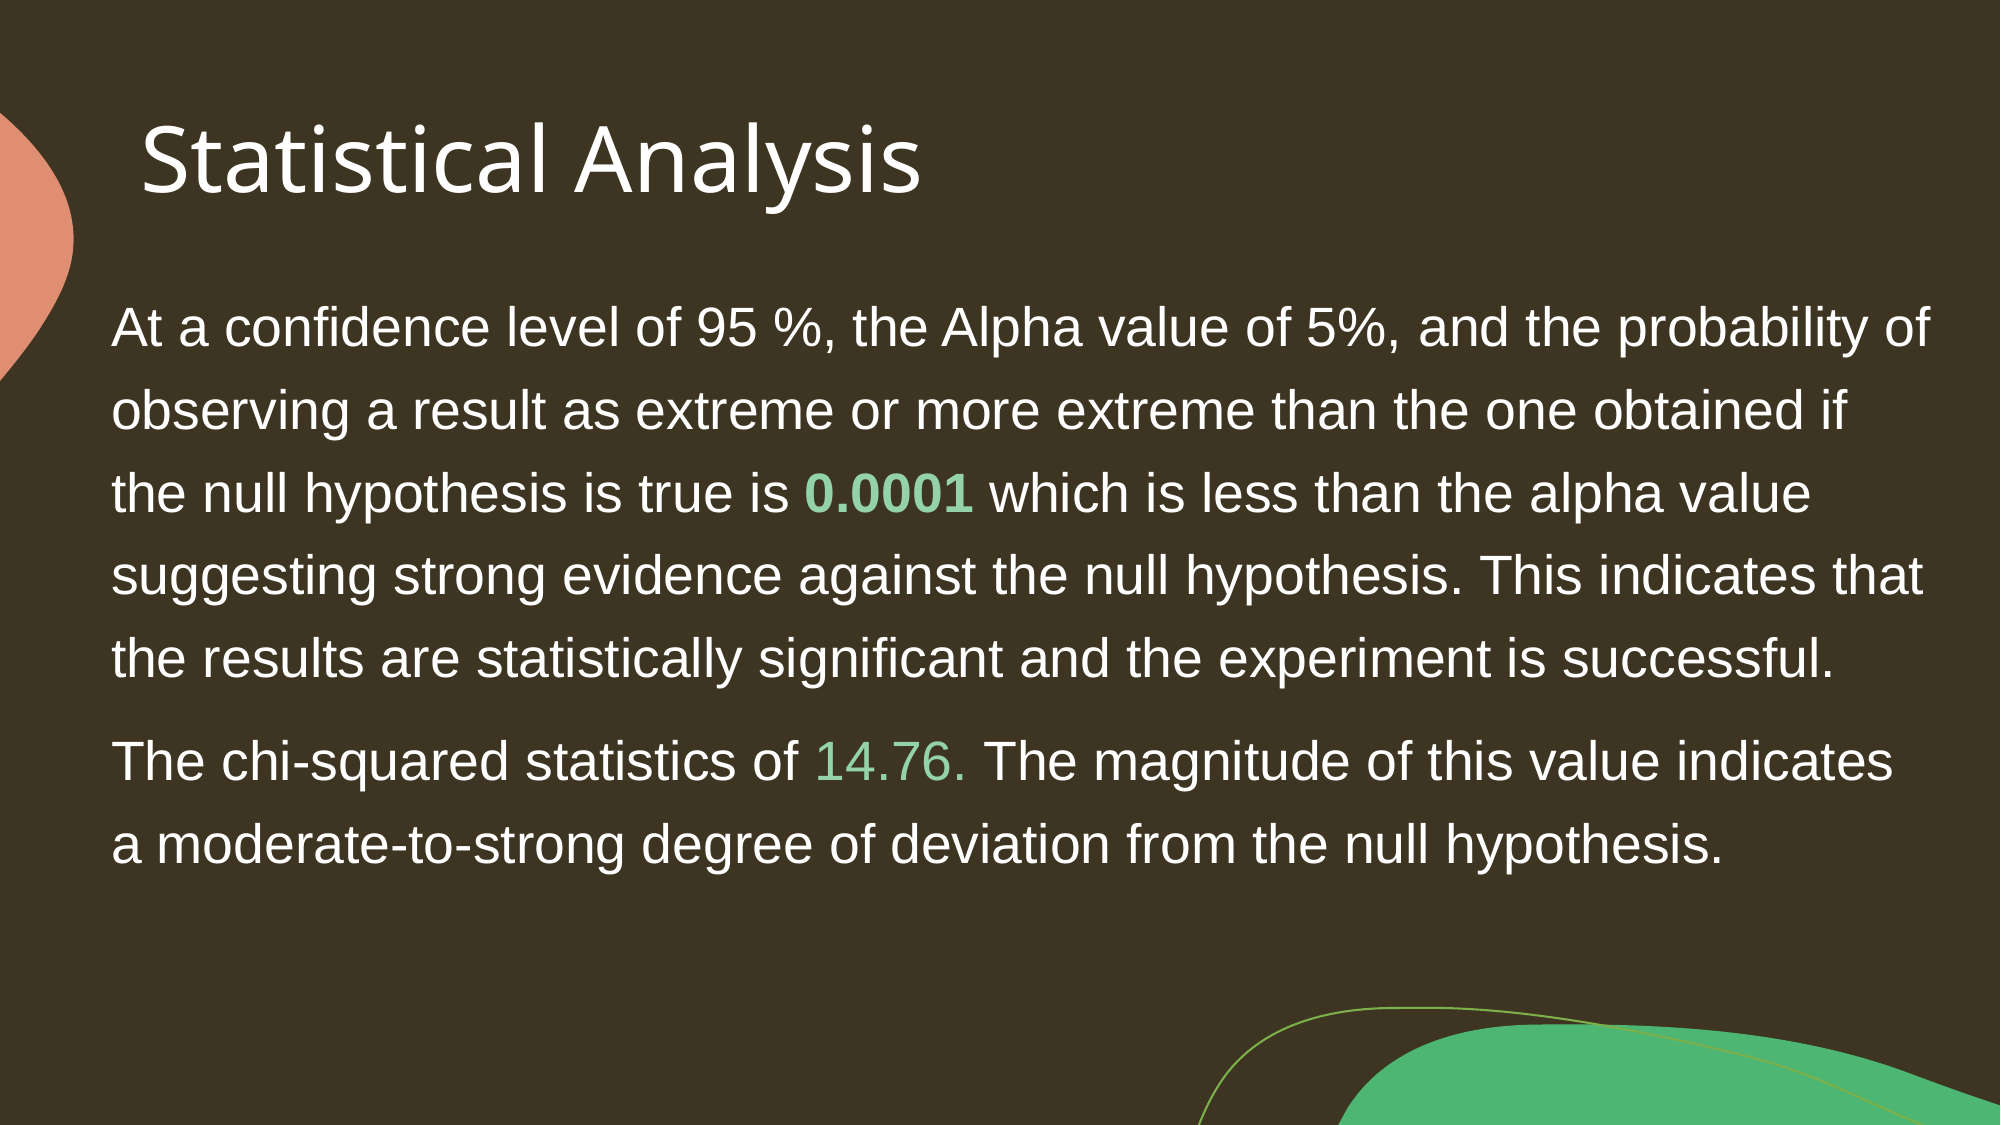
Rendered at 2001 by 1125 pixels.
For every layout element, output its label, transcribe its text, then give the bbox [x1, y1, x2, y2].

title Statistical Analysis [125, 37, 1876, 266]
list At a confidence level of 95 %, the Alpha value of 5%, and the probability of observing a result as extreme or more extreme than the one obtained if the null hypothesis is true is 0.0001 which is less than the alpha value suggesting strong evidence against the null hypothesis. This indicates that the results are statistically significant and the experiment is successful. The chi-squared statistics of 14.76. The magnitude of this value indicates a moderate-to-strong degree of deviation from the null hypothesis. [96, 266, 1957, 1024]
